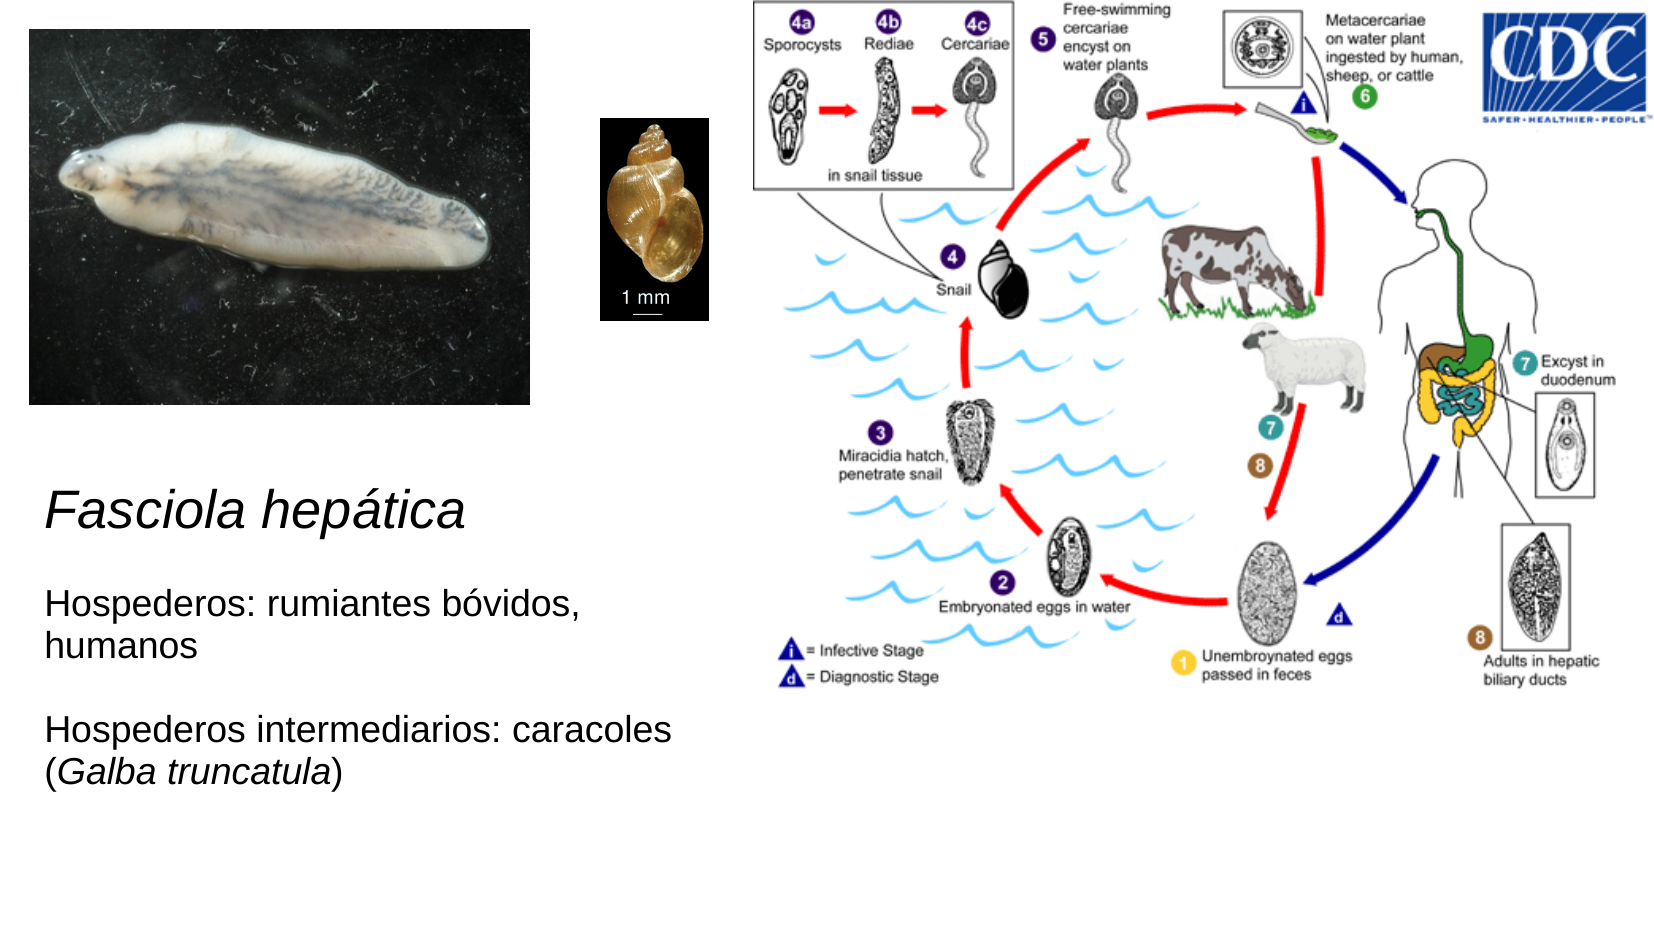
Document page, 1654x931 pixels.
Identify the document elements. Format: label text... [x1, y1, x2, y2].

text_box Fasciola hepática Hospederos: rumiantes bóvidos, humanos Hospederos intermediarios: caracoles (Galba truncatula) [29, 472, 739, 800]
picture [753, 0, 1654, 690]
picture [29, 29, 530, 405]
picture [600, 118, 709, 322]
